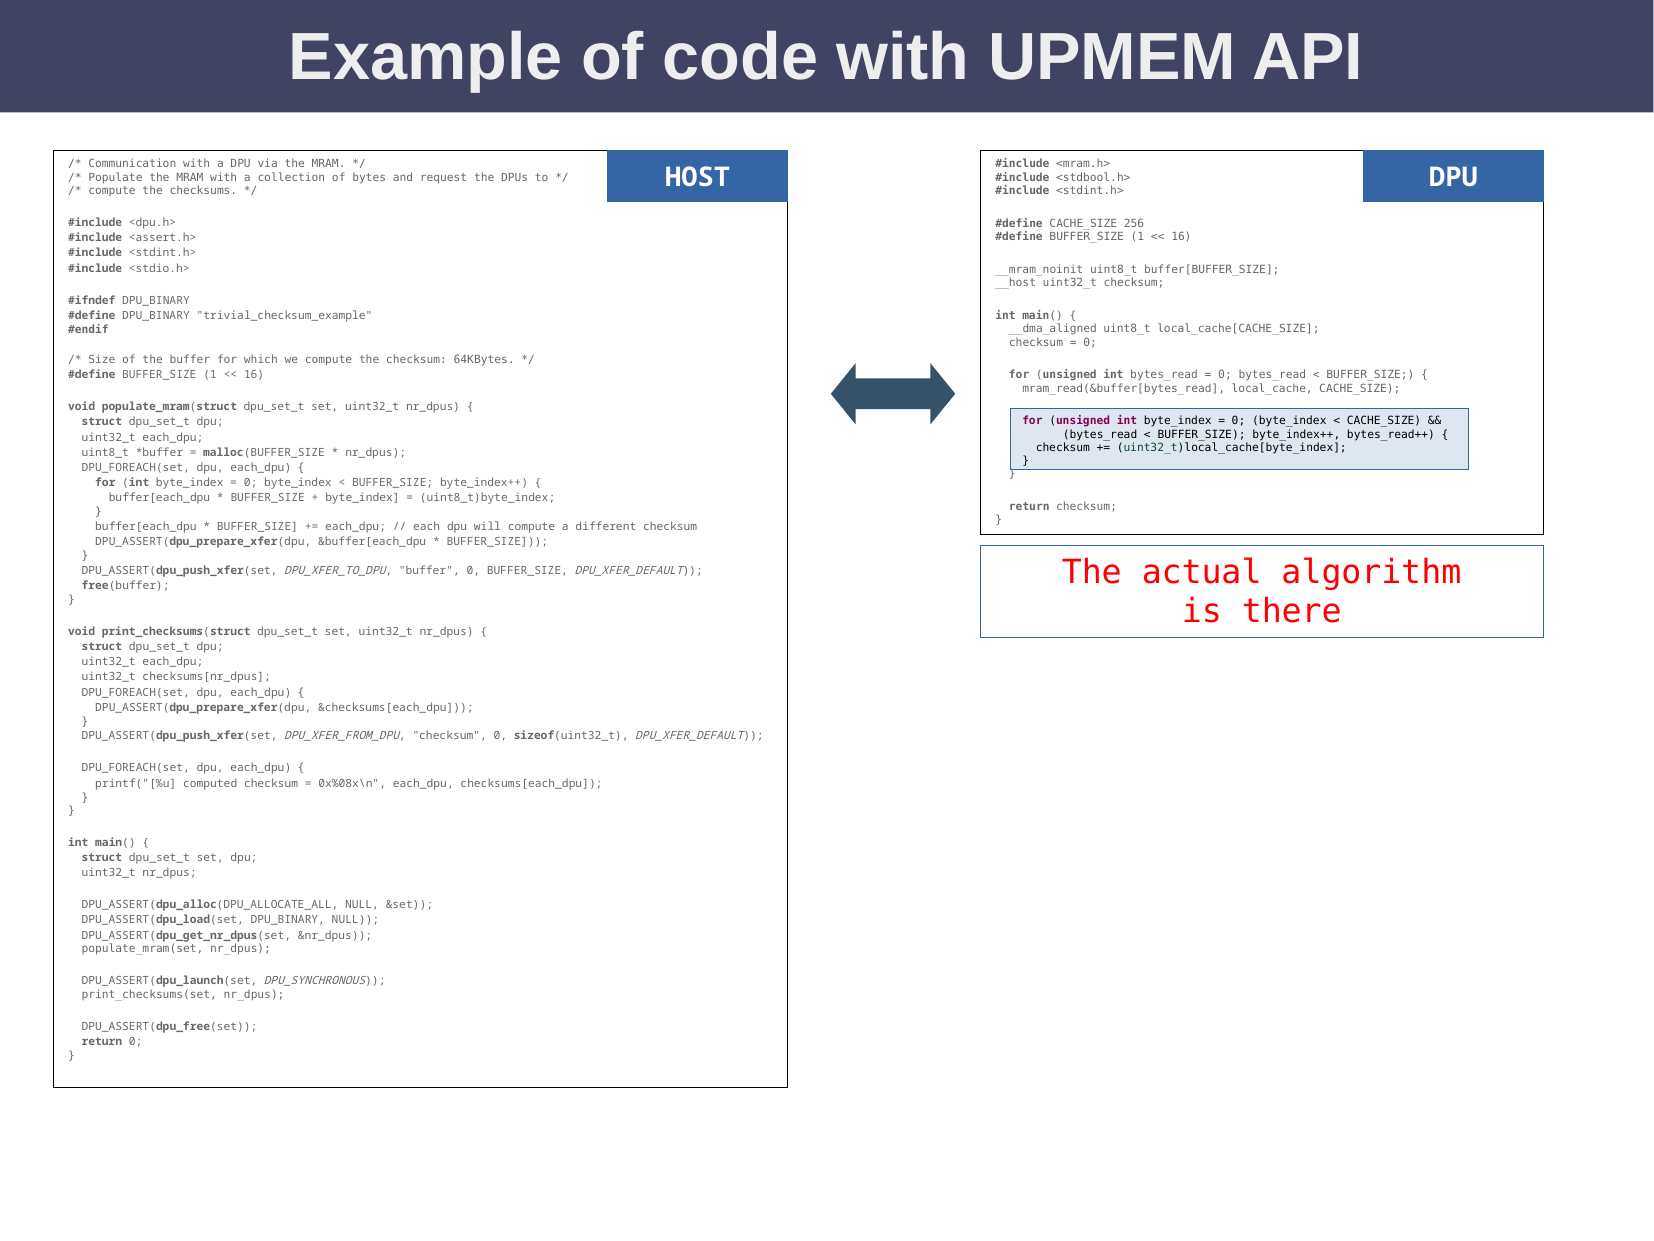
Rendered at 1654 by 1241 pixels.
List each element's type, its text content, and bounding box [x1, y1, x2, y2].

text_box DPU [1363, 150, 1544, 202]
text_box The actual algorithm is there [980, 545, 1544, 638]
text_box HOST [607, 150, 788, 202]
text_box [830, 363, 956, 425]
text_box #include <mram.h> #include <stdbool.h> #include <stdint.h> #define CACHE_SIZE 256 #define BUFFER_SIZE (1 << 16) __mram_noinit uint8_t buffer[BUFFER_SIZE]; __host uint32_t checksum; int main() { __dma_aligned uint8_t local_cache[CACHE_SIZE]; checksum = 0; for (unsigned int bytes_read = 0; bytes_read < BUFFER_SIZE;) { mram_read(&buffer[bytes_read], local_cache, CACHE_SIZE); for (unsigned int byte_index = 0; (byte_index < CACHE_SIZE) && (bytes_read < BUFFER_SIZE); byte_index++, bytes_read++) { checksum += (uint32_t)local_cache[byte_index]; } } return checksum; } [980, 150, 1544, 535]
text_box /* Communication with a DPU via the MRAM. */ /* Populate the MRAM with a collection of bytes and request the DPUs to */ /* compute the checksums. */ #include <dpu.h> #include <assert.h> #include <stdint.h> #include <stdio.h> #ifndef DPU_BINARY #define DPU_BINARY "trivial_checksum_example" #endif /* Size of the buffer for which we compute the checksum: 64KBytes. */ #define BUFFER_SIZE (1 << 16) void populate_mram(struct dpu_set_t set, uint32_t nr_dpus) { struct dpu_set_t dpu; uint32_t each_dpu; uint8_t *buffer = malloc(BUFFER_SIZE * nr_dpus); DPU_FOREACH(set, dpu, each_dpu) { for (int byte_index = 0; byte_index < BUFFER_SIZE; byte_index++) { buffer[each_dpu * BUFFER_SIZE + byte_index] = (uint8_t)byte_index; } buffer[each_dpu * BUFFER_SIZE] += each_dpu; // each dpu will compute a different checksum DPU_ASSERT(dpu_prepare_xfer(dpu, &buffer[each_dpu * BUFFER_SIZE])); } DPU_ASSERT(dpu_push_xfer(set, DPU_XFER_TO_DPU, "buffer", 0, BUFFER_SIZE, DPU_XFER_DEFAULT)); free(buffer); } void print_checksums(struct dpu_set_t set, uint32_t nr_dpus) { struct dpu_set_t dpu; uint32_t each_dpu; uint32_t checksums[nr_dpus]; DPU_FOREACH(set, dpu, each_dpu) { DPU_ASSERT(dpu_prepare_xfer(dpu, &checksums[each_dpu])); } DPU_ASSERT(dpu_push_xfer(set, DPU_XFER_FROM_DPU, "checksum", 0, sizeof(uint32_t), DPU_XFER_DEFAULT)); DPU_FOREACH(set, dpu, each_dpu) { printf("[%u] computed checksum = 0x%08x\n", each_dpu, checksums[each_dpu]); } } int main() { struct dpu_set_t set, dpu; uint32_t nr_dpus; DPU_ASSERT(dpu_alloc(DPU_ALLOCATE_ALL, NULL, &set)); DPU_ASSERT(dpu_load(set, DPU_BINARY, NULL)); DPU_ASSERT(dpu_get_nr_dpus(set, &nr_dpus)); populate_mram(set, nr_dpus); DPU_ASSERT(dpu_launch(set, DPU_SYNCHRONOUS)); print_checksums(set, nr_dpus); DPU_ASSERT(dpu_free(set)); return 0; } [53, 150, 788, 1088]
text_box Example of code with UPMEM API [0, 0, 1654, 113]
